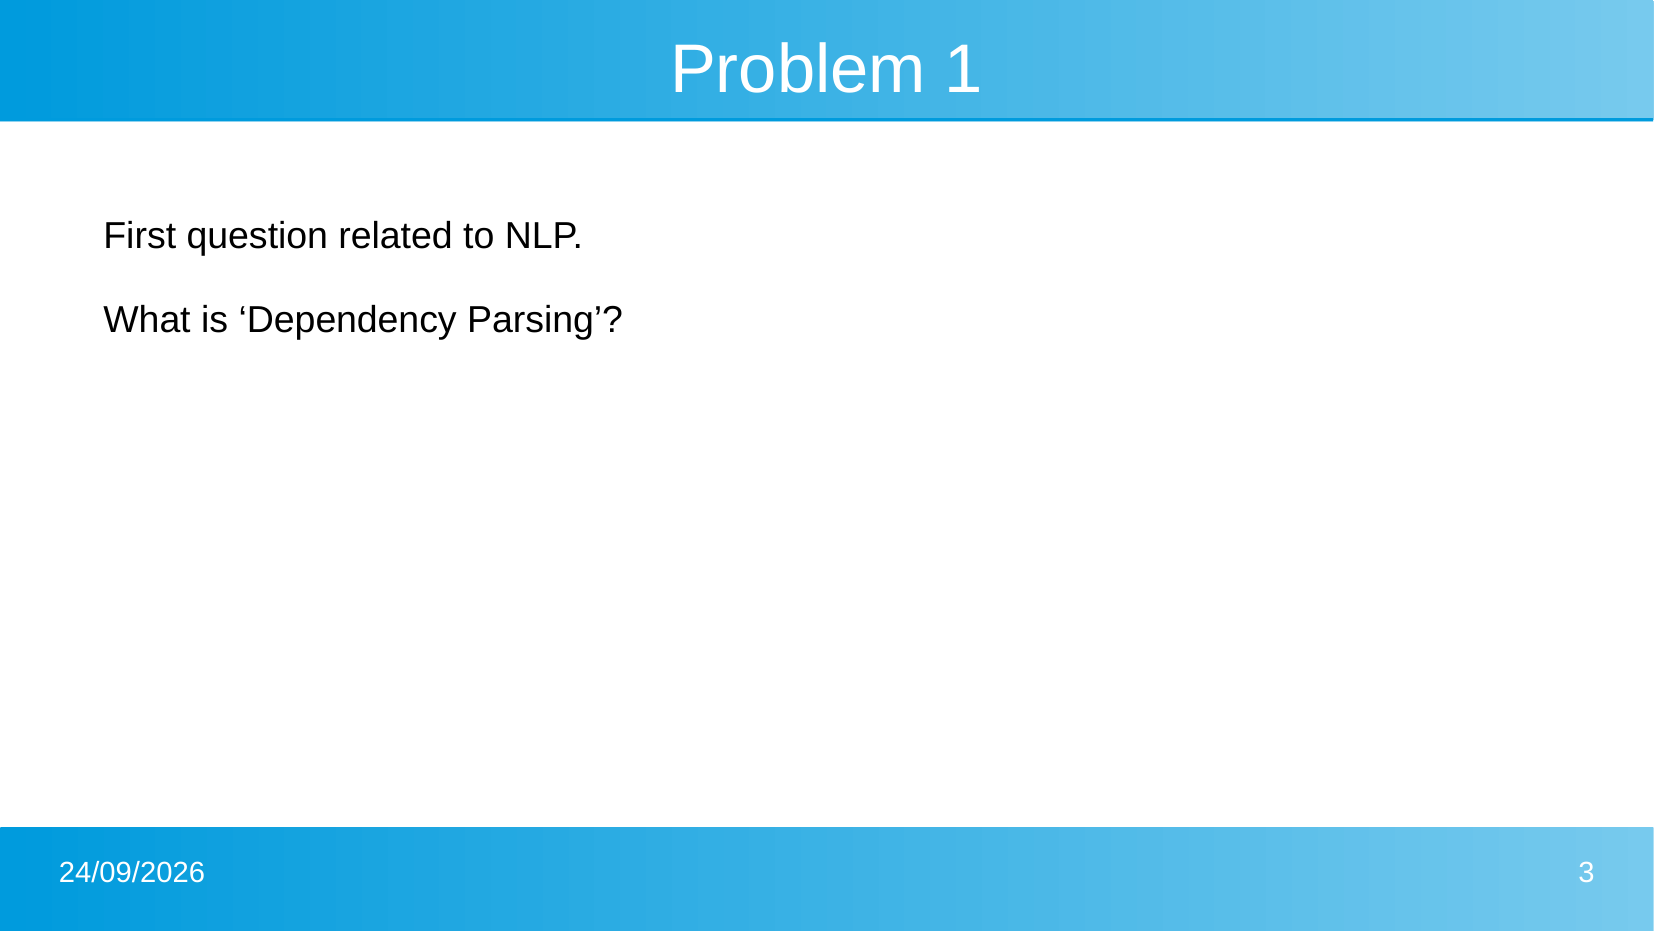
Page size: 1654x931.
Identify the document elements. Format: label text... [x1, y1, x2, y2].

title Problem 1 [59, 29, 1595, 108]
text_box First question related to NLP. What is ‘Dependency Parsing’? [88, 206, 1506, 348]
